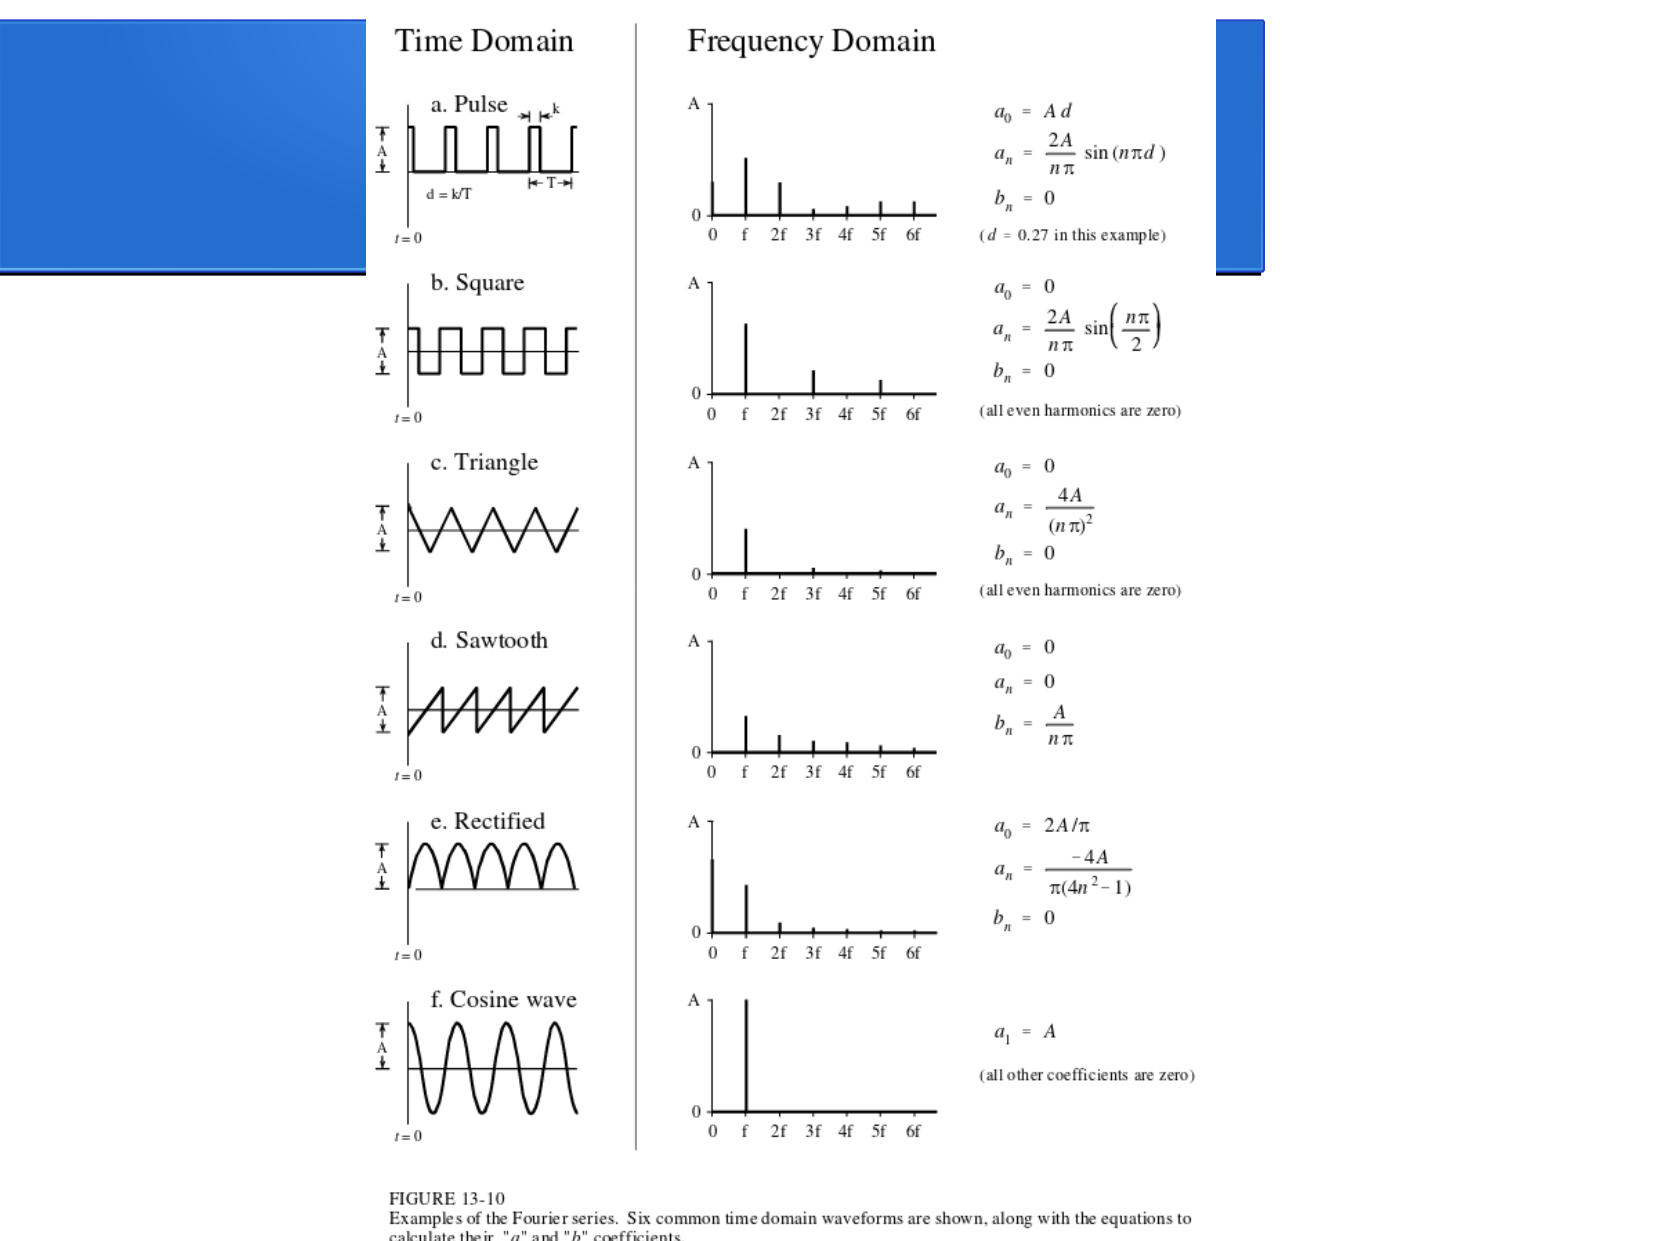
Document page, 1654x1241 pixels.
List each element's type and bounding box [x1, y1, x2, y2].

picture [366, 14, 1216, 1241]
